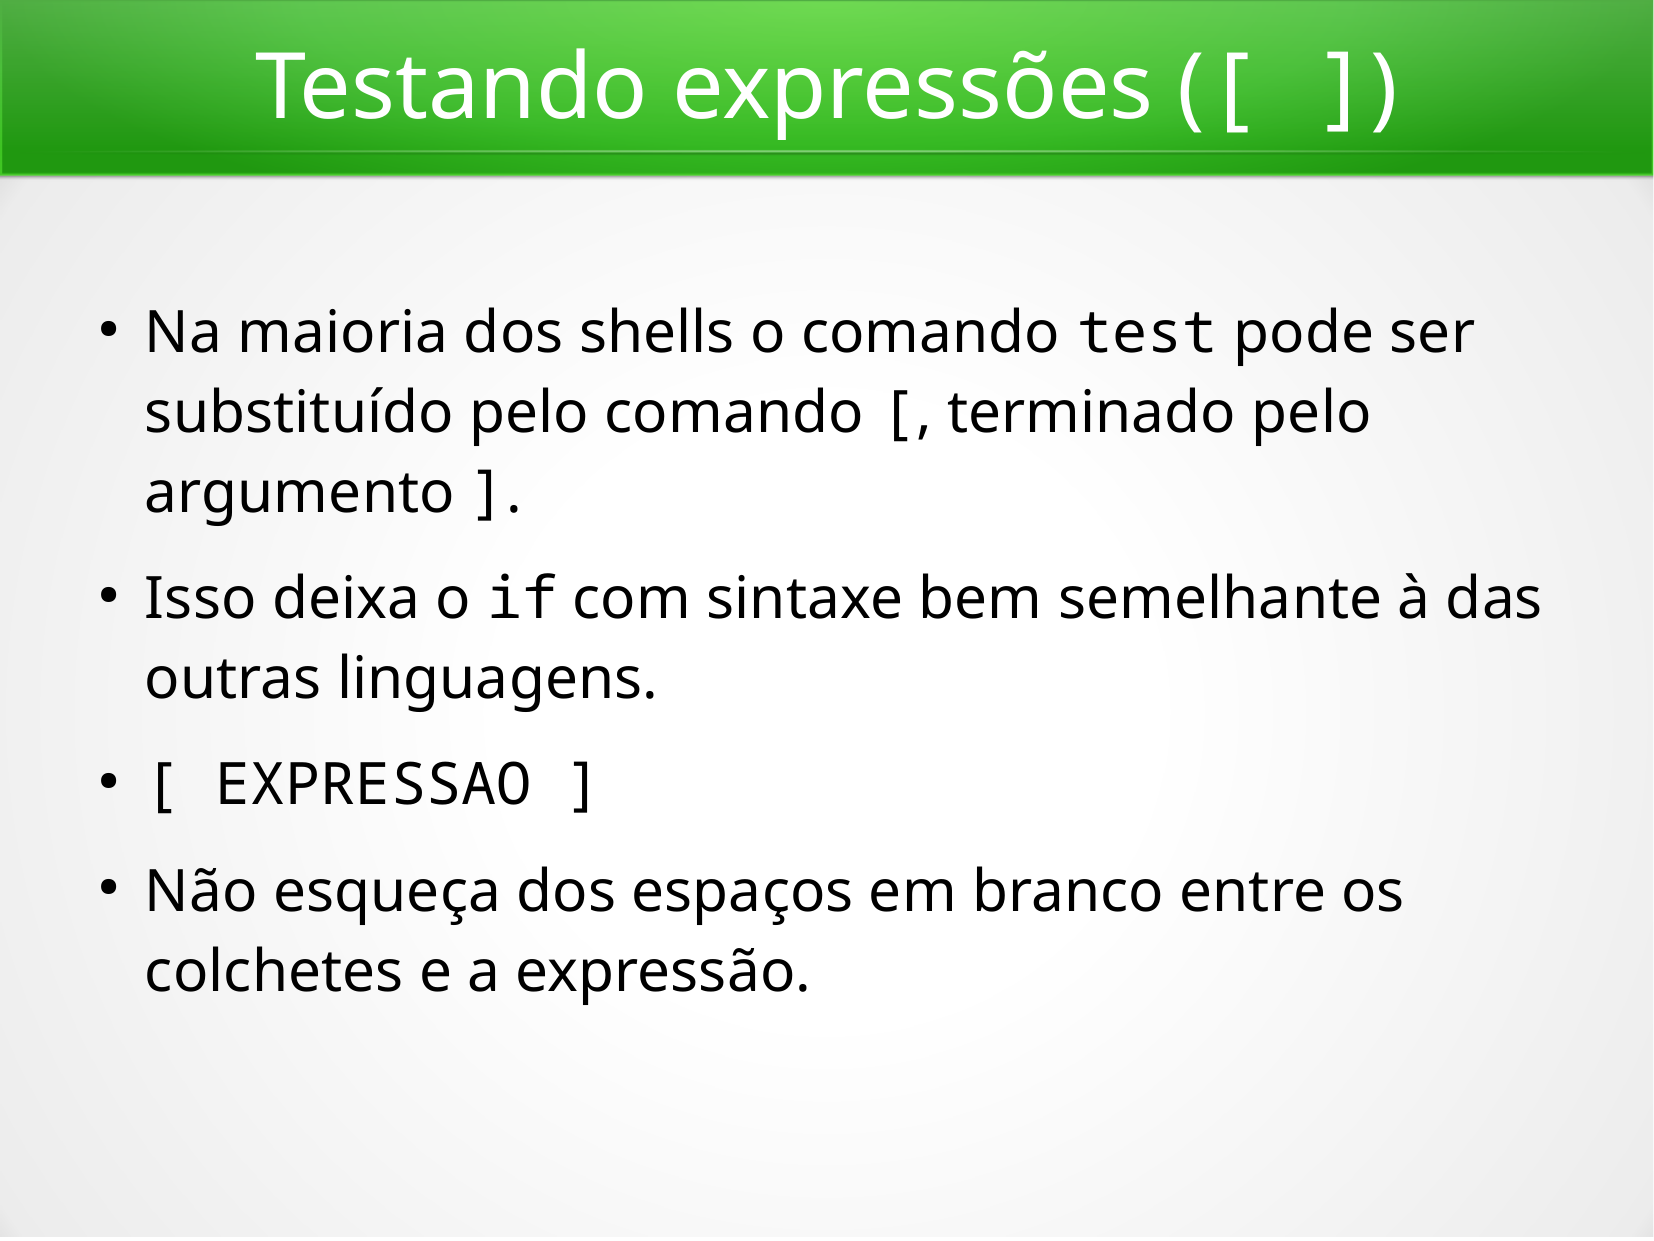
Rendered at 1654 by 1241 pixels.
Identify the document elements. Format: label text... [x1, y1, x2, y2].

picture [0, 0, 1654, 1237]
title Testando expressões ([ ]) [82, 11, 1571, 154]
list Na maioria dos shells o comando test pode ser substituído pelo comando [, terminado pelo argumento ]. Isso deixa o if com sintaxe bem semelhante à das outras linguagens. [ EXPRESSAO ] Não esqueça dos espaços em branco entre os colchetes e a expressão. [82, 290, 1571, 1010]
